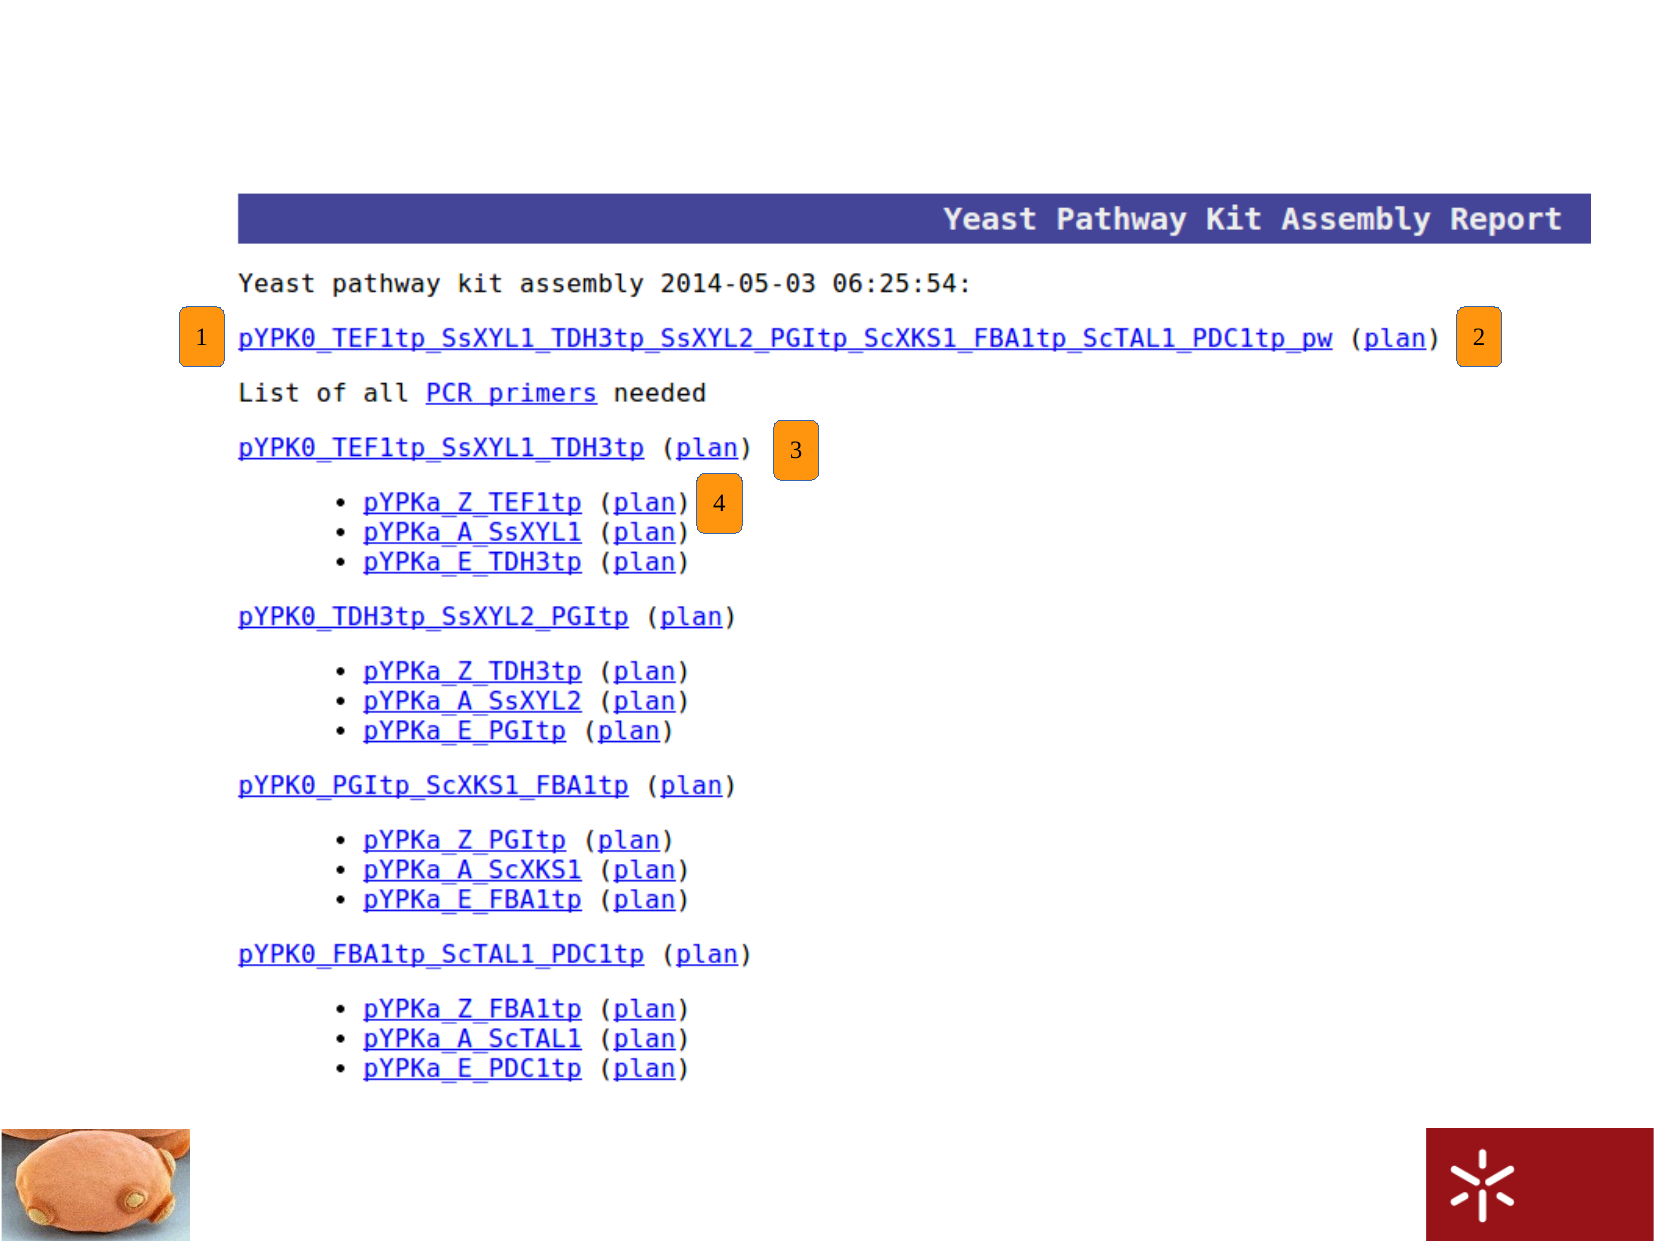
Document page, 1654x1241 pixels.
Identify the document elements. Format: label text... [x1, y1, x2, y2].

picture [1, 1129, 190, 1241]
text_box 3 [773, 420, 819, 481]
text_box 4 [696, 473, 743, 534]
text_box 1 [179, 306, 225, 367]
picture [229, 183, 1591, 1111]
text_box 2 [1456, 306, 1502, 367]
picture [1425, 1128, 1654, 1241]
